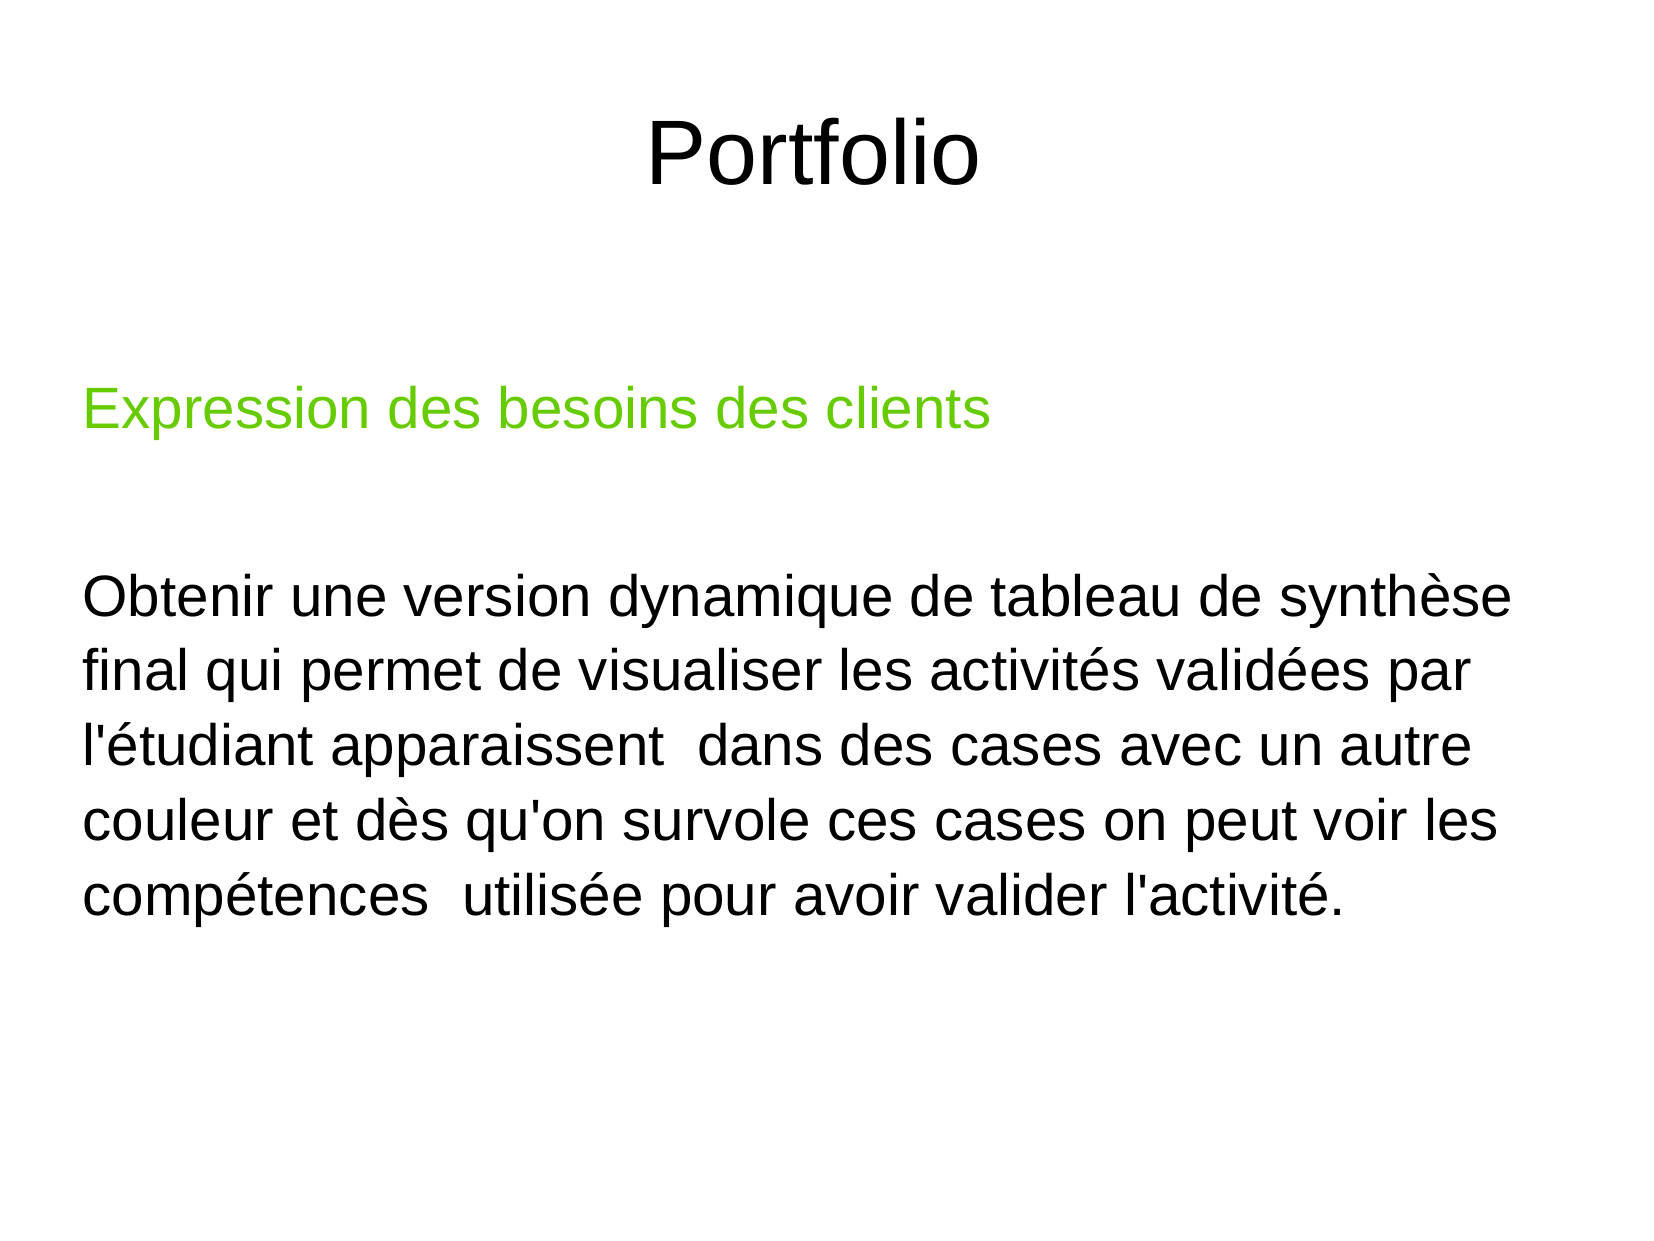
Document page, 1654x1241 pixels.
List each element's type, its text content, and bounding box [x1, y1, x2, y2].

title Portfolio [82, 49, 1571, 257]
list Expression des besoins des clients Obtenir une version dynamique de tableau de synthèse final qui permet de visualiser les activités validées par l'étudiant apparaissent dans des cases avec un autre couleur et dès qu'on survole ces cases on peut voir les compétences utilisée pour avoir valider l'activité. [82, 290, 1571, 1010]
